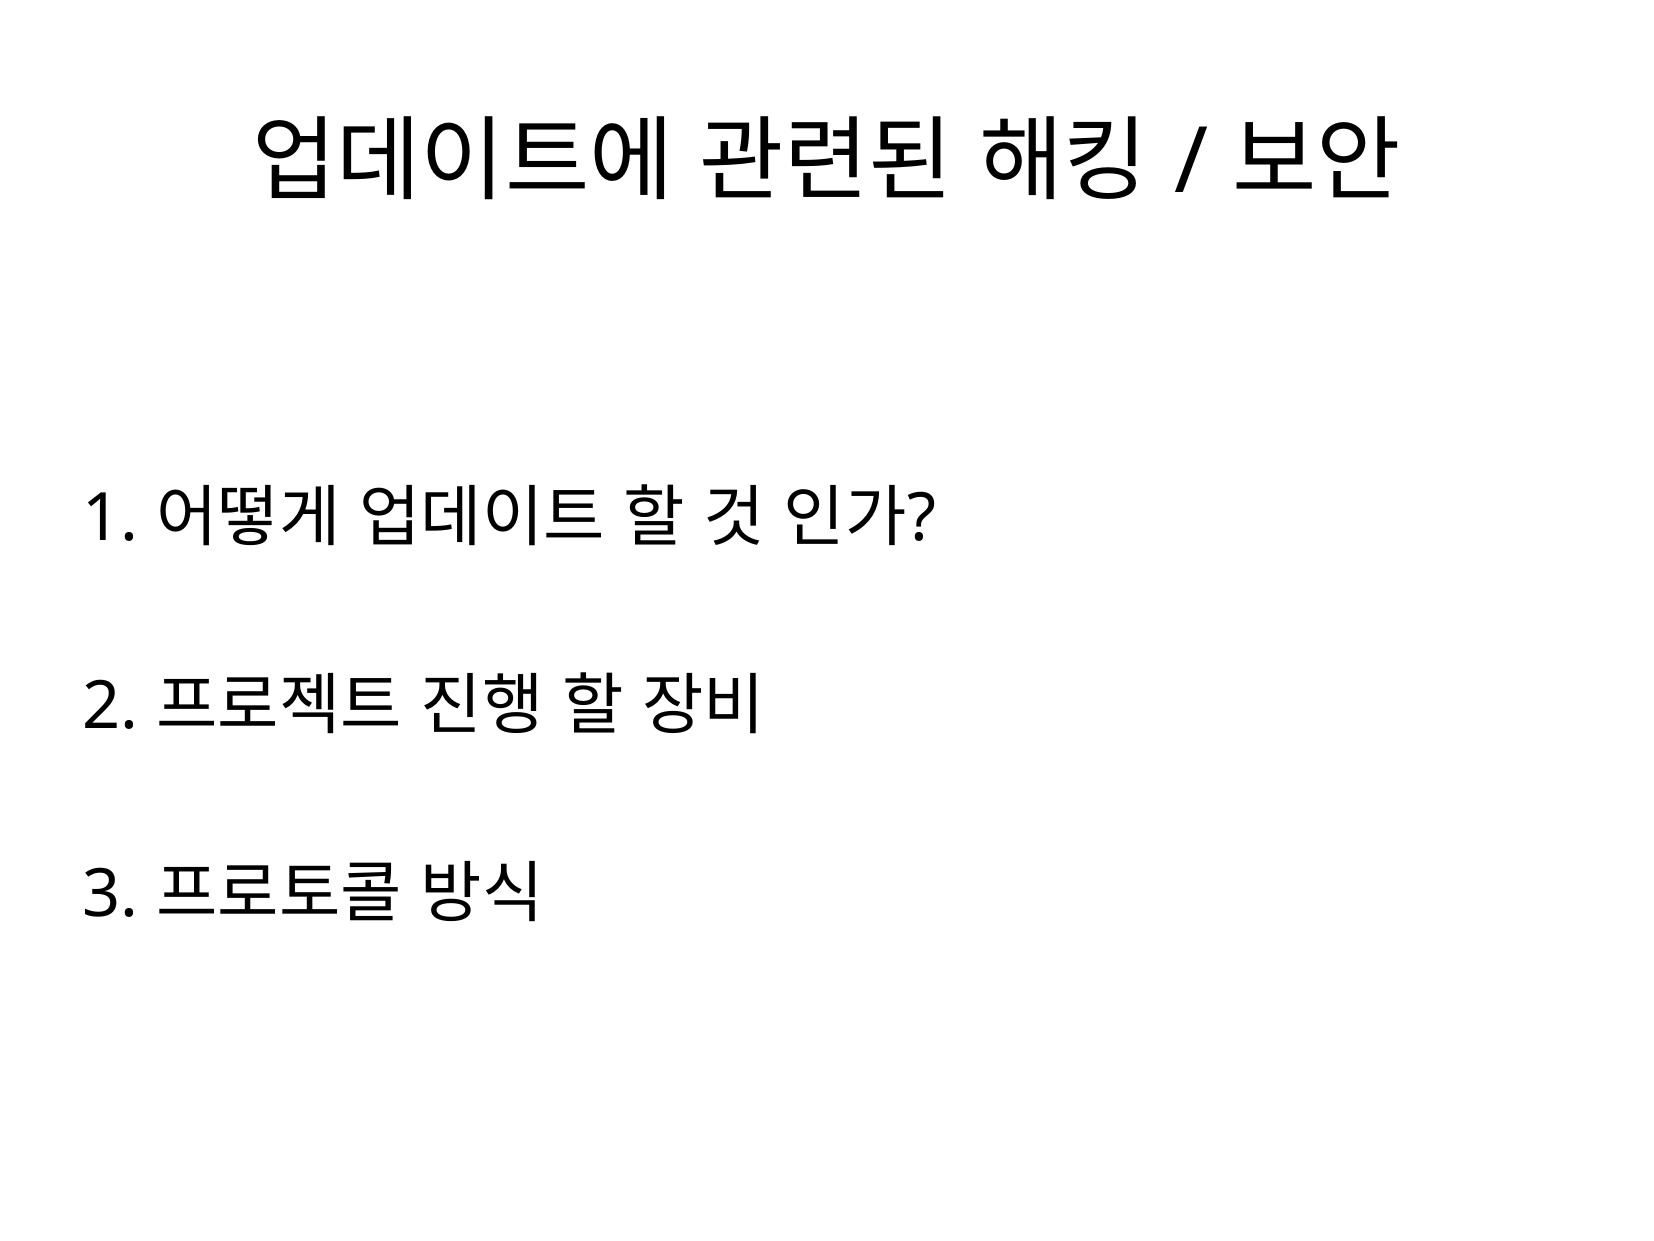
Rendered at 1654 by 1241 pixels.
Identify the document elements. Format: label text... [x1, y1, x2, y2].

subtitle 1. 어떻게 업데이트 할 것 인가? 2. 프로젝트 진행 할 장비 3. 프로토콜 방식 [82, 290, 1571, 1109]
title 업데이트에 관련된 해킹 / 보안 [82, 49, 1571, 257]
